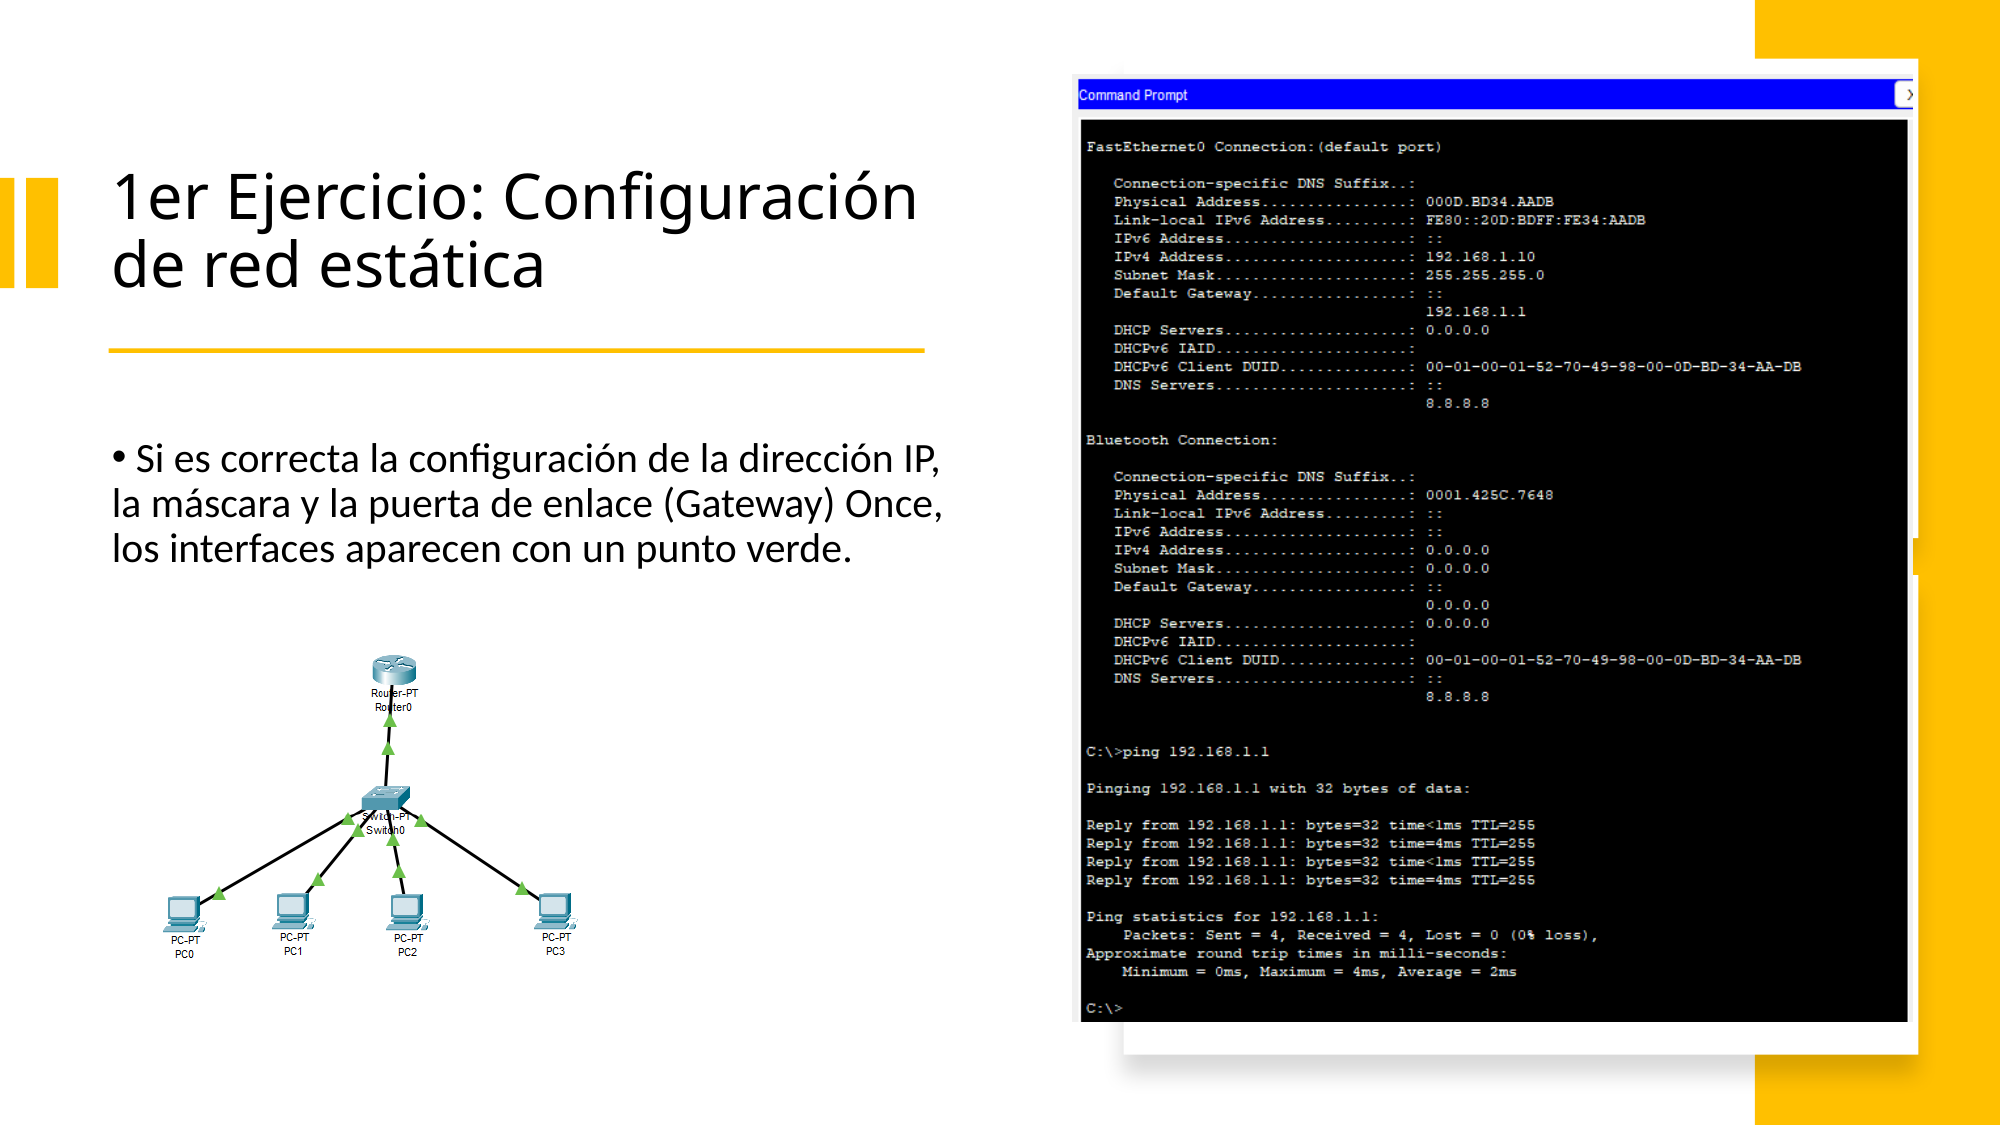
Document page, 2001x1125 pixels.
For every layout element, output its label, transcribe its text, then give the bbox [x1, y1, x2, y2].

text_box [0, 177, 15, 289]
text_box [108, 348, 925, 353]
title 1er Ejercicio: Configuración de red estática [96, 140, 963, 326]
text_box [1123, 0, 2000, 1125]
picture [1072, 74, 1913, 1022]
text_box Si es correcta la configuración de la dirección IP, la máscara y la puerta de enlace (Gateway) Once, los interfaces aparecen con un punto verde. [96, 382, 963, 626]
picture [133, 608, 630, 1022]
text_box [26, 177, 59, 289]
